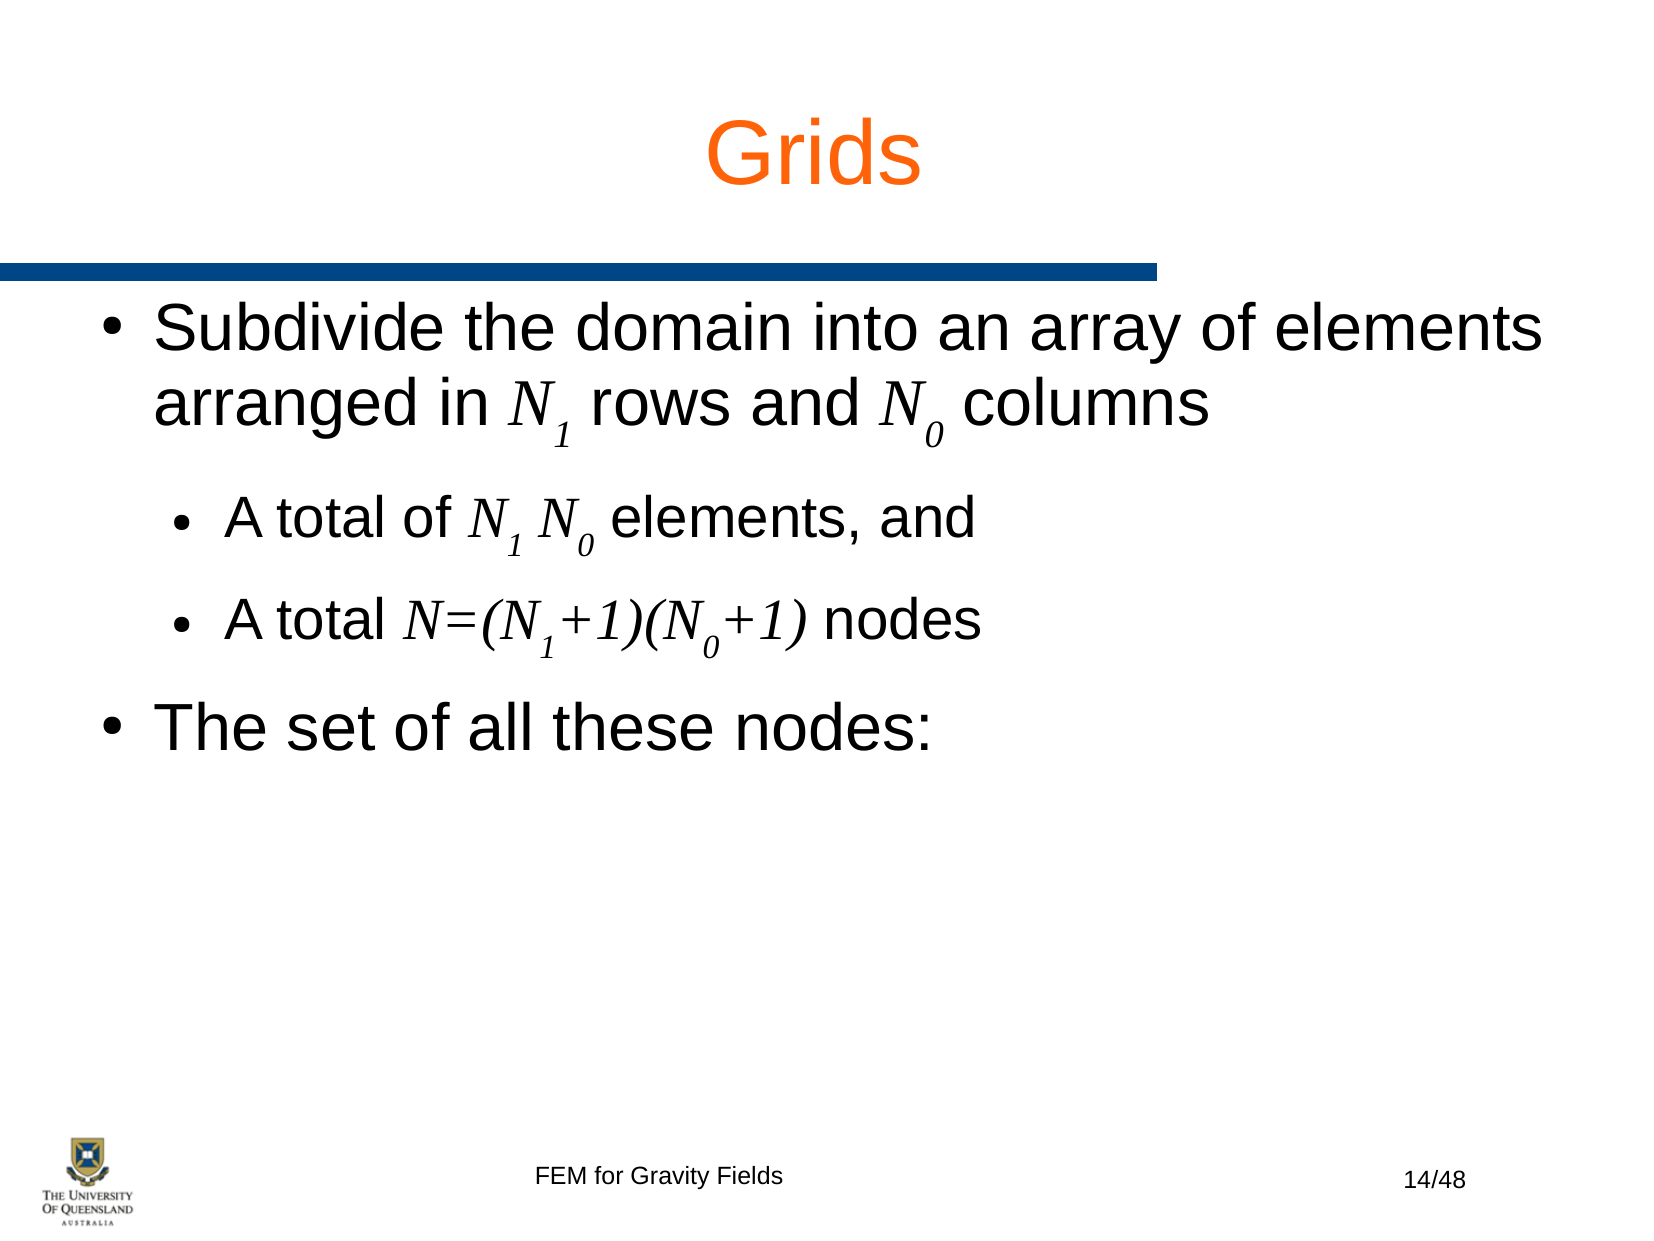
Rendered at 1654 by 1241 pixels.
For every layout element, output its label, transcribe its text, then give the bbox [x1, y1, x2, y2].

list Subdivide the domain into an array of elements arranged in N1 rows and N0 columns A total of N1 N0 elements, and A total N=(N1+1)(N0+1) nodes The set of all these nodes: [82, 290, 1571, 1010]
title Grids [82, 49, 1571, 257]
picture [35, 1133, 142, 1235]
